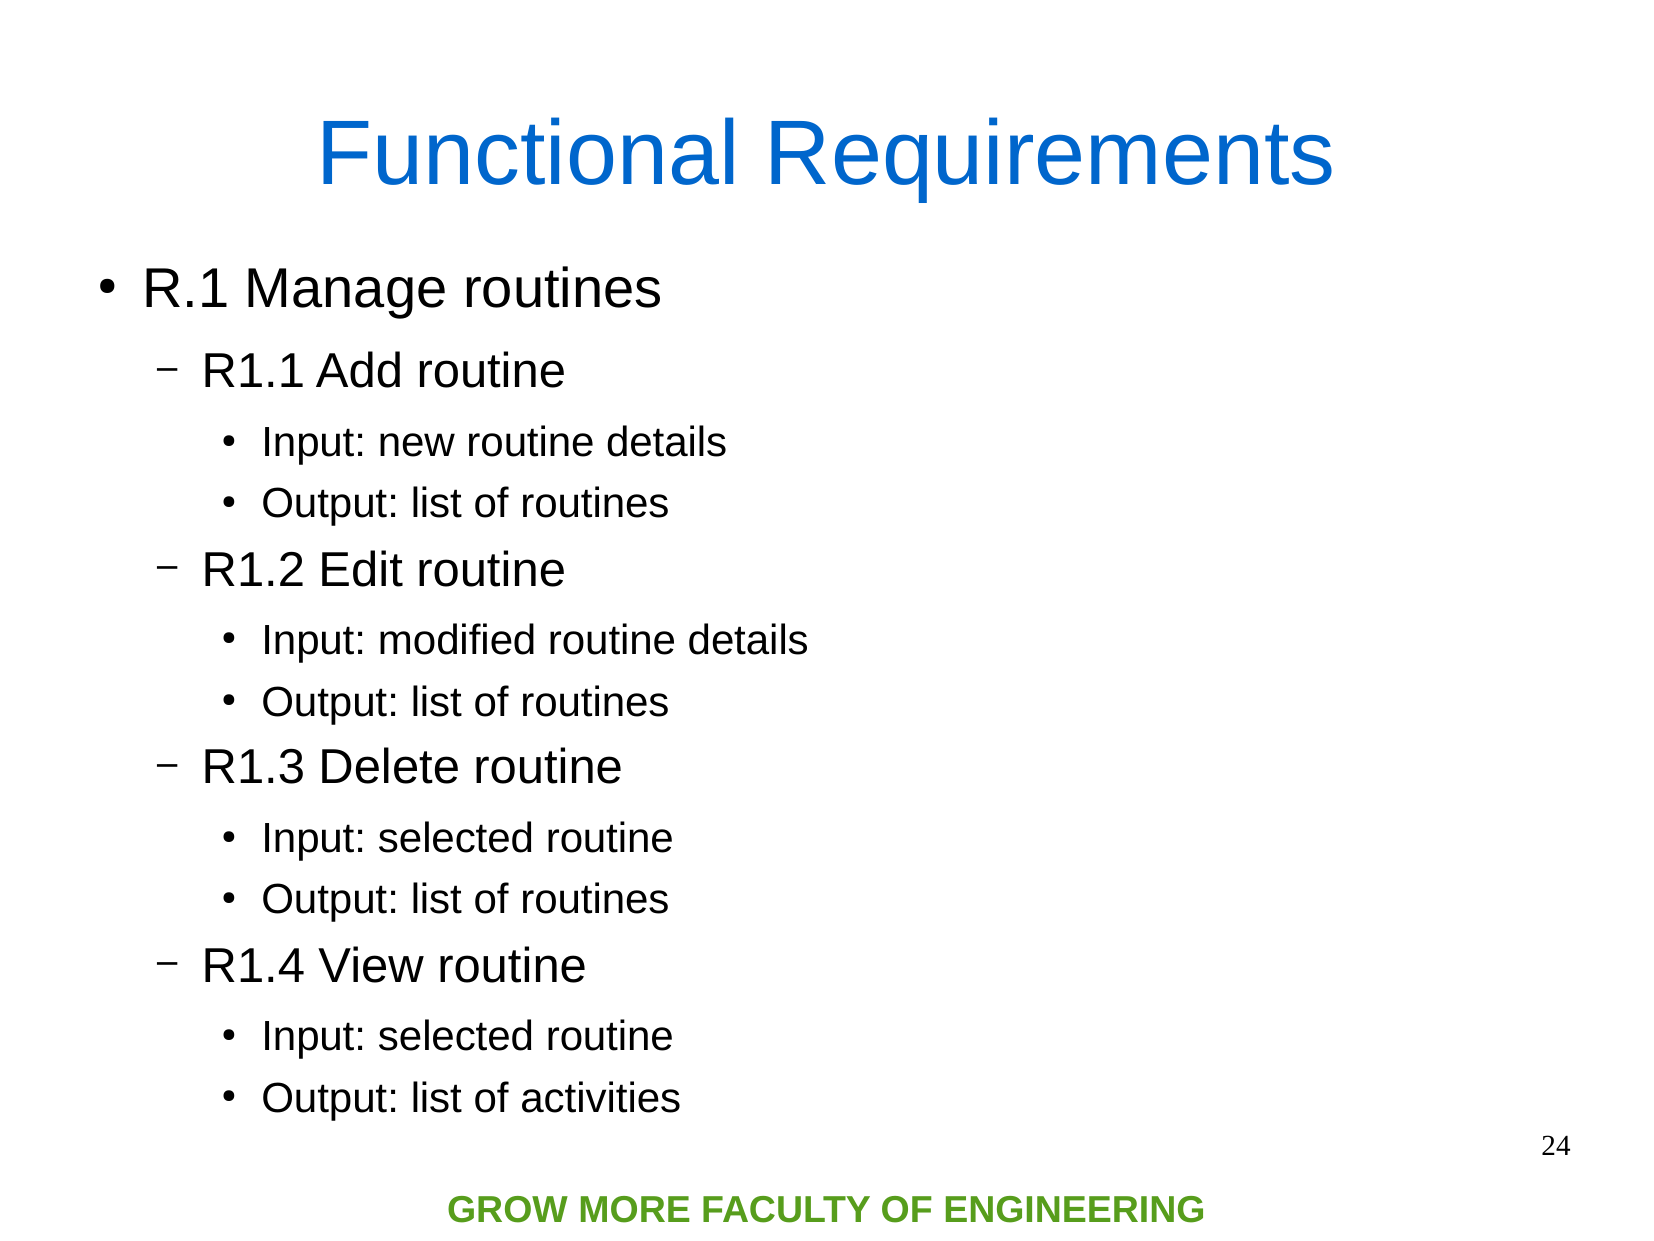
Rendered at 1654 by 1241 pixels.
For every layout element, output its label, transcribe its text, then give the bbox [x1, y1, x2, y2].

title Functional Requirements [82, 49, 1571, 256]
list R.1 Manage routines R1.1 Add routine Input: new routine details Output: list of routines R1.2 Edit routine Input: modified routine details Output: list of routines R1.3 Delete routine Input: selected routine Output: list of routines R1.4 View routine Input: selected routine Output: list of activities [82, 256, 1571, 1123]
